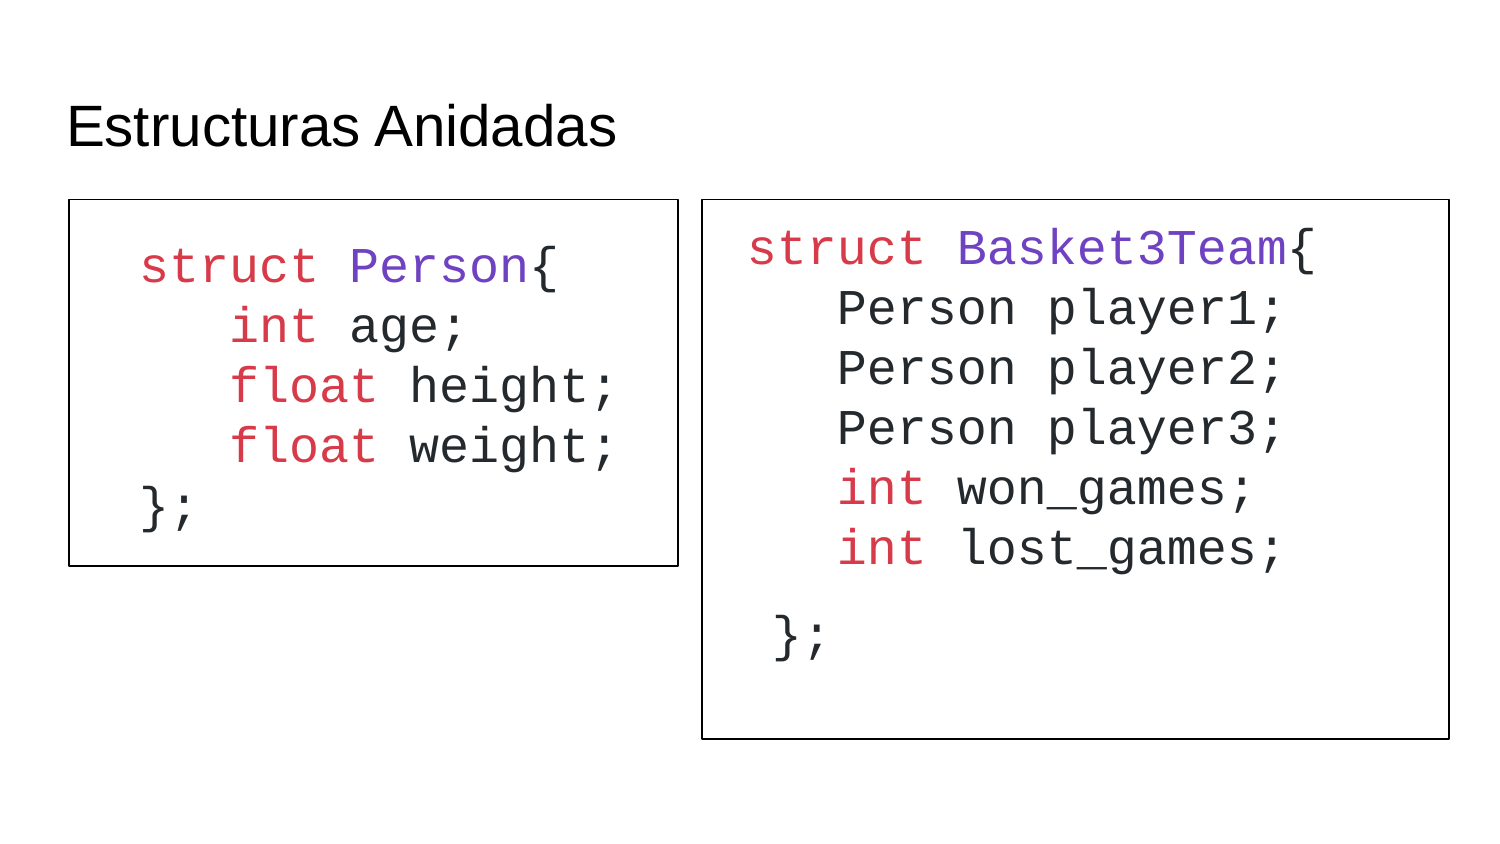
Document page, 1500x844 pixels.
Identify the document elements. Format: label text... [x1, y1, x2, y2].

list struct Basket3Team{ Person player1; Person player2; Person player3; int won_games; int lost_games; }; [701, 199, 1449, 740]
title Estructuras Anidadas [51, 72, 1449, 167]
list struct Person{ int age; float height; float weight; }; [69, 199, 679, 566]
